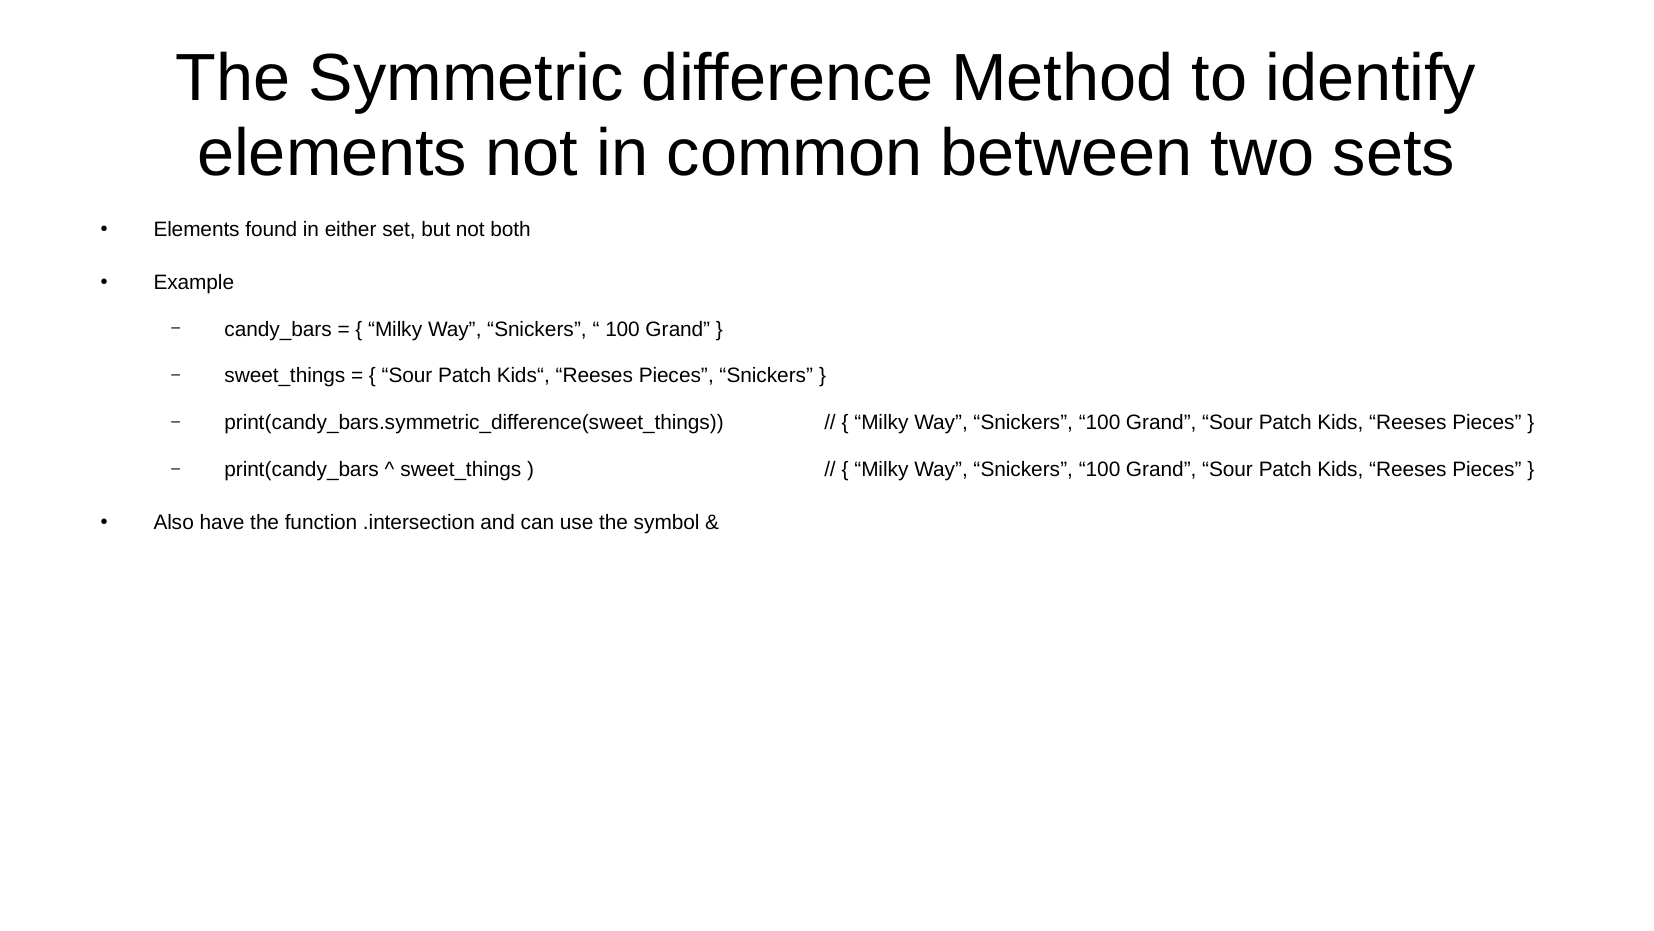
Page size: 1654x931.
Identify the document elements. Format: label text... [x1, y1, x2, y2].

list Elements found in either set, but not both Example candy_bars = { “Milky Way”, “Snickers”, “ 100 Grand” } sweet_things = { “Sour Patch Kids“, “Reeses Pieces”, “Snickers” } print(candy_bars.symmetric_difference(sweet_things)) // { “Milky Way”, “Snickers”, “100 Grand”, “Sour Patch Kids, “Reeses Pieces” } print(candy_bars ^ sweet_things ) // { “Milky Way”, “Snickers”, “100 Grand”, “Sour Patch Kids, “Reeses Pieces” } Also have the function .intersection and can use the symbol & [82, 217, 1571, 758]
title The Symmetric difference Method to identify elements not in common between two sets [82, 37, 1571, 193]
